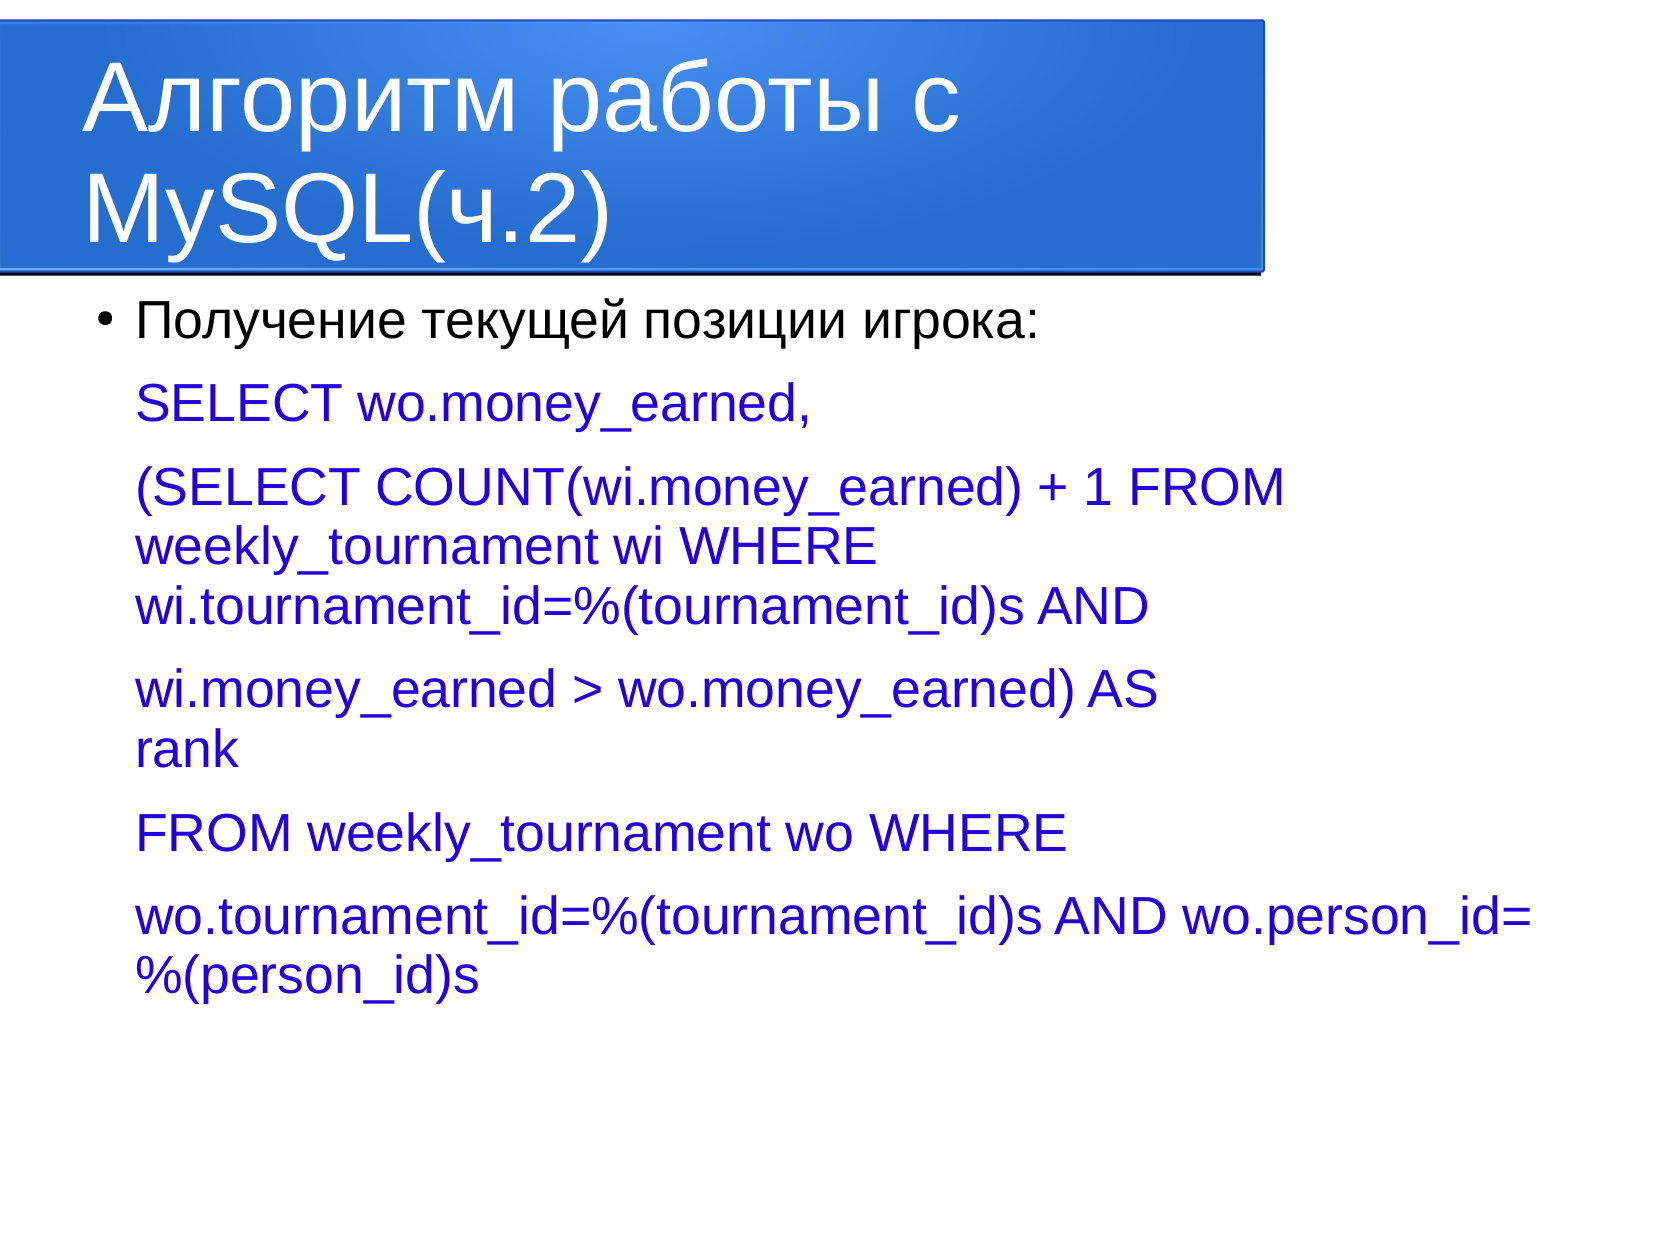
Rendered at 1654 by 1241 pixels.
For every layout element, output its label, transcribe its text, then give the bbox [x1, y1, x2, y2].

title Алгоритм работы с MySQL(ч.2) [82, 37, 1250, 269]
list Получение текущей позиции игрока: SELECT wo.money_earned, (SELECT COUNT(wi.money_earned) + 1 FROM weekly_tournament wi WHERE wi.tournament_id=%(tournament_id)s AND wi.money_earned > wo.money_earned) AS rank FROM weekly_tournament wo WHERE wo.tournament_id=%(tournament_id)s AND wo.person_id=%(person_id)s [82, 290, 1538, 1010]
